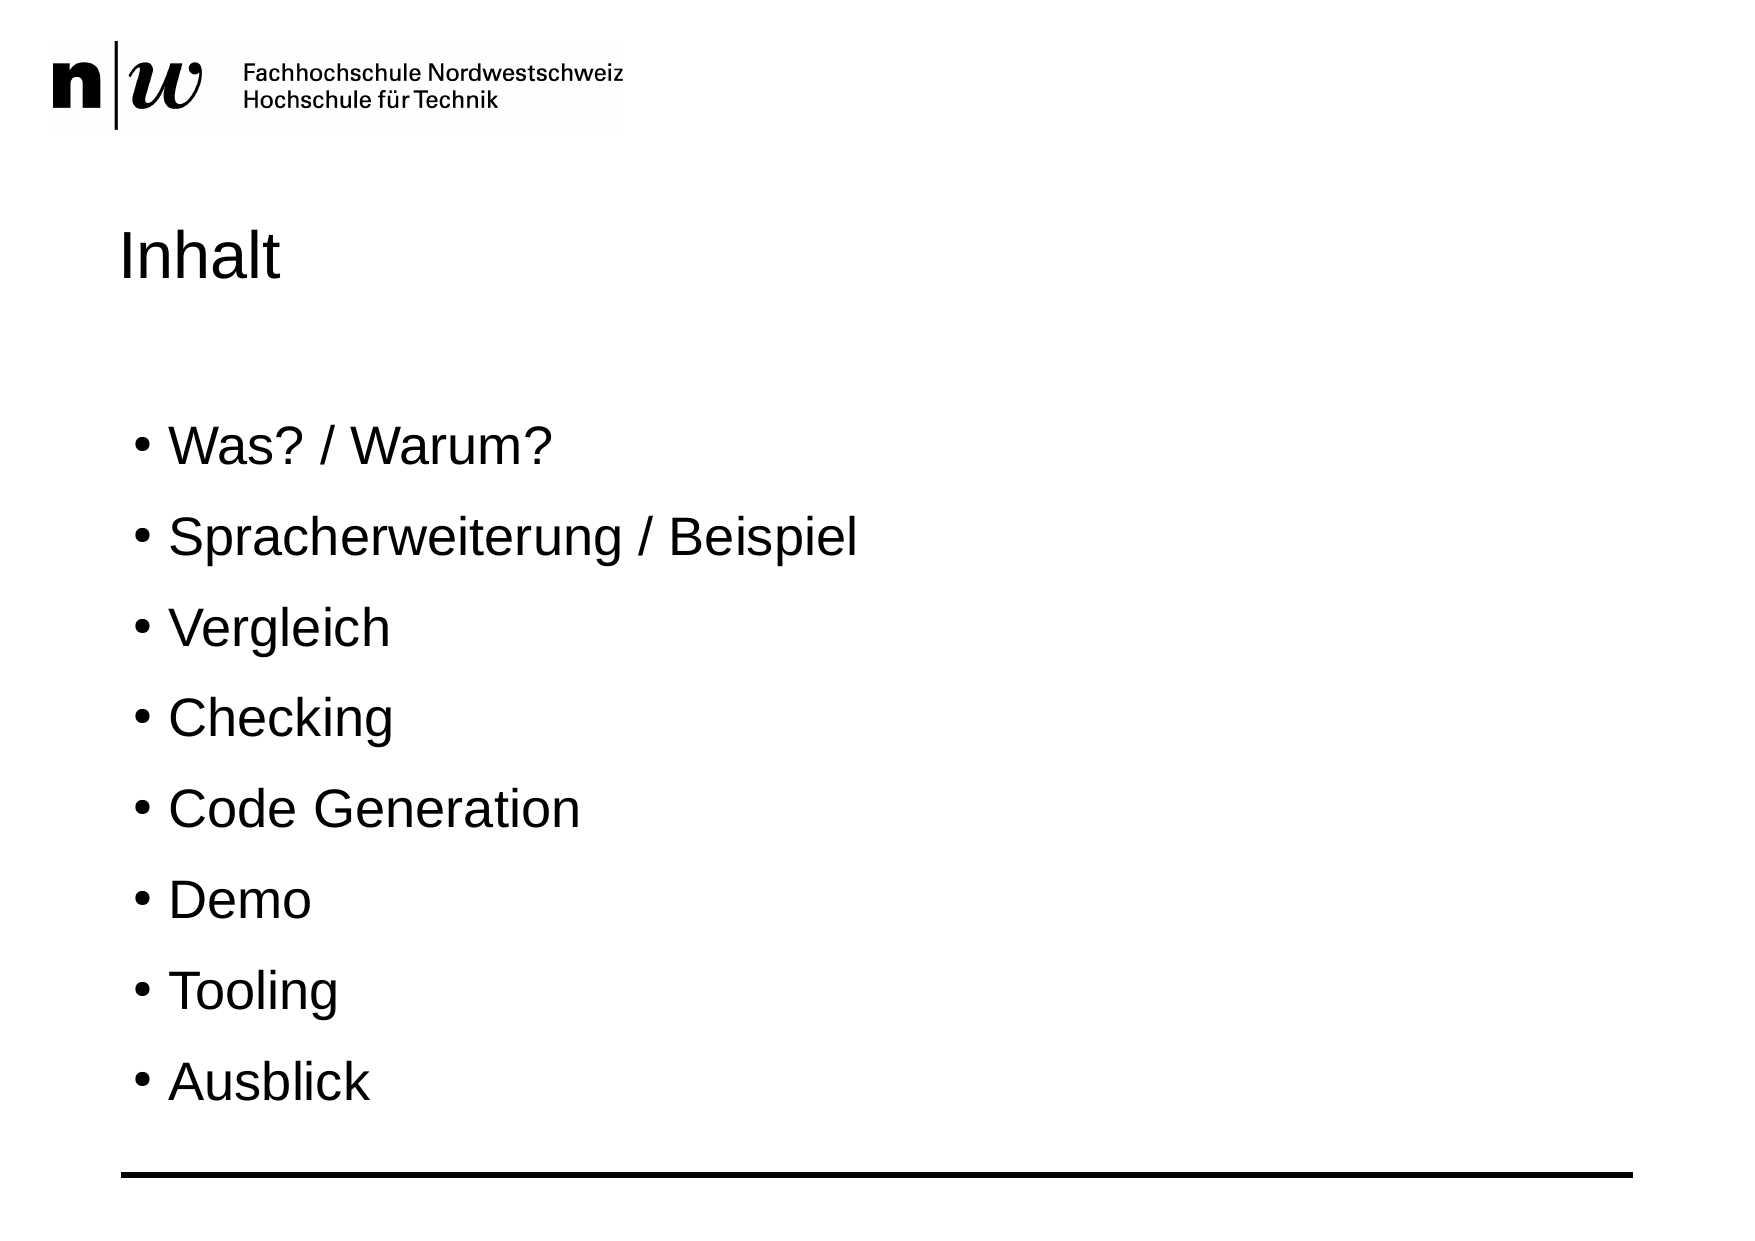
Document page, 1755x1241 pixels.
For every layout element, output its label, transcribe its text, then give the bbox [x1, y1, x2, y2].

picture [53, 41, 623, 130]
text_box Inhalt [118, 212, 1606, 296]
text_box Was? / Warum? Spracherweiterung / Beispiel Vergleich Checking Code Generation Demo Tooling Ausblick [118, 377, 1630, 1099]
